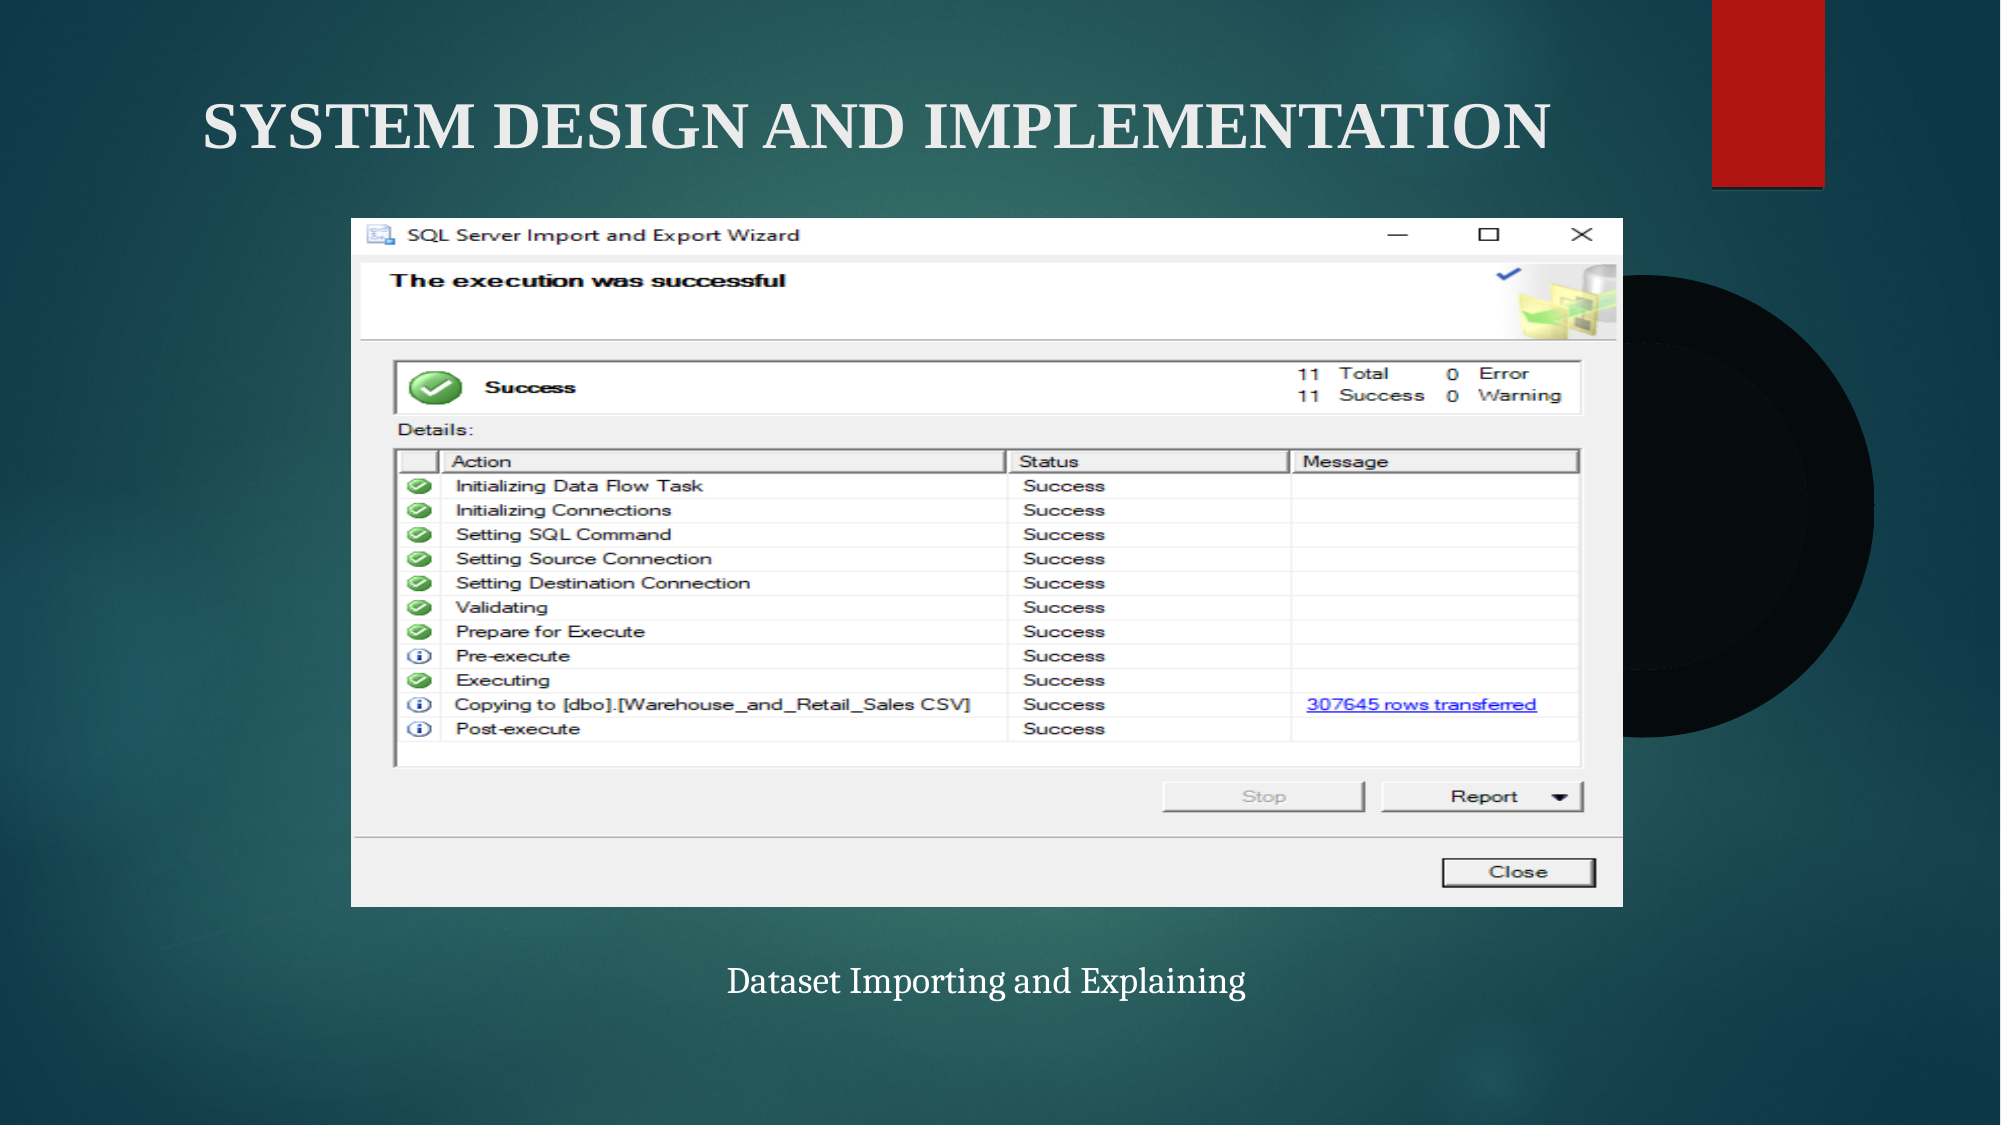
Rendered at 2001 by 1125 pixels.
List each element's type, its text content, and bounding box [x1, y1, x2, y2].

text_box Dataset Importing and Explaining [486, 948, 1487, 1009]
title SYSTEM DESIGN AND IMPLEMENTATION [106, 74, 1649, 305]
picture [351, 218, 1623, 907]
